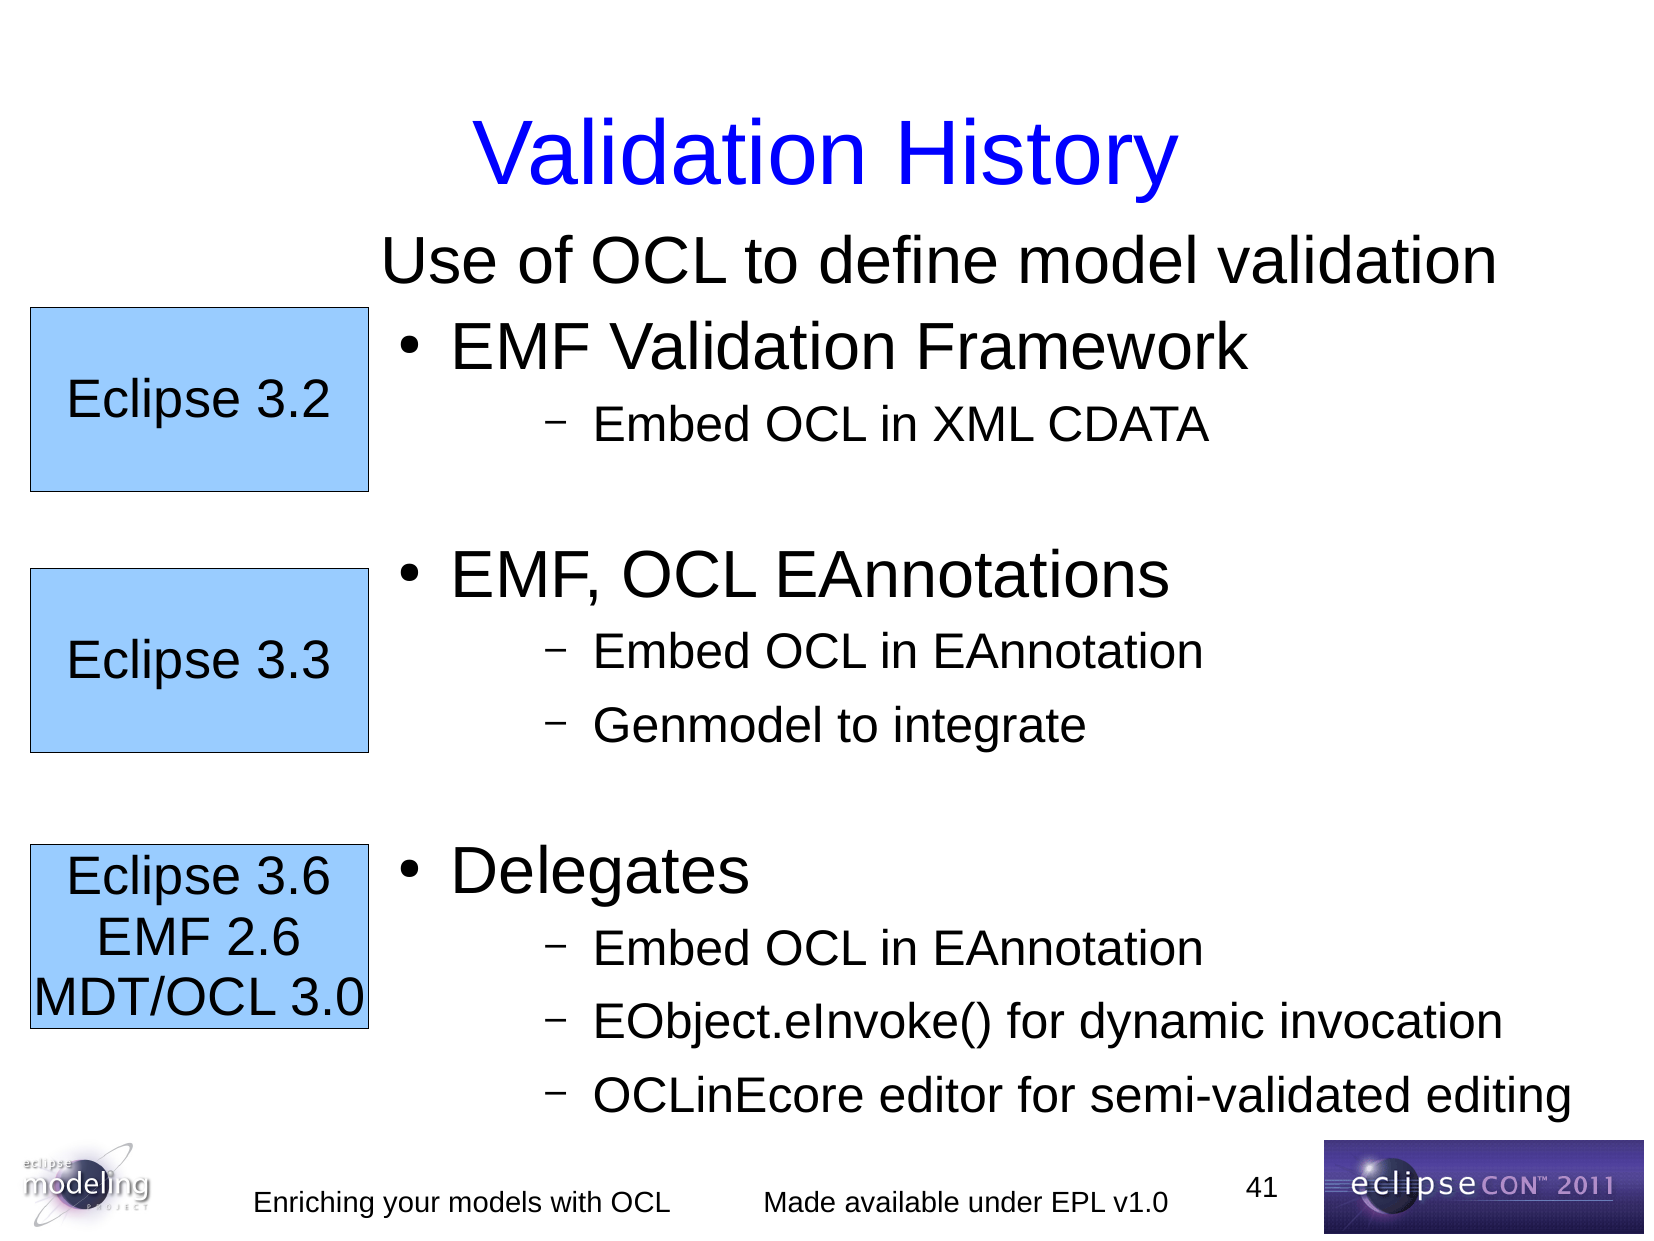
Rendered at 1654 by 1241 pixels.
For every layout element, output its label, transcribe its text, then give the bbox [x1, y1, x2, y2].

text_box Eclipse 3.6 EMF 2.6 MDT/OCL 3.0 [30, 844, 369, 1029]
picture [9, 1136, 156, 1235]
text_box Eclipse 3.3 [30, 568, 369, 753]
text_box Eclipse 3.2 [30, 307, 369, 492]
picture [1324, 1140, 1644, 1234]
list Use of OCL to define model validation EMF Validation Framework Embed OCL in XML CDATA EMF, OCL EAnnotations Embed OCL in EAnnotation Genmodel to integrate Delegates Embed OCL in EAnnotation EObject.eInvoke() for dynamic invocation OCLinEcore editor for semi-validated editing [380, 222, 1594, 1191]
title Validation History [82, 49, 1571, 257]
